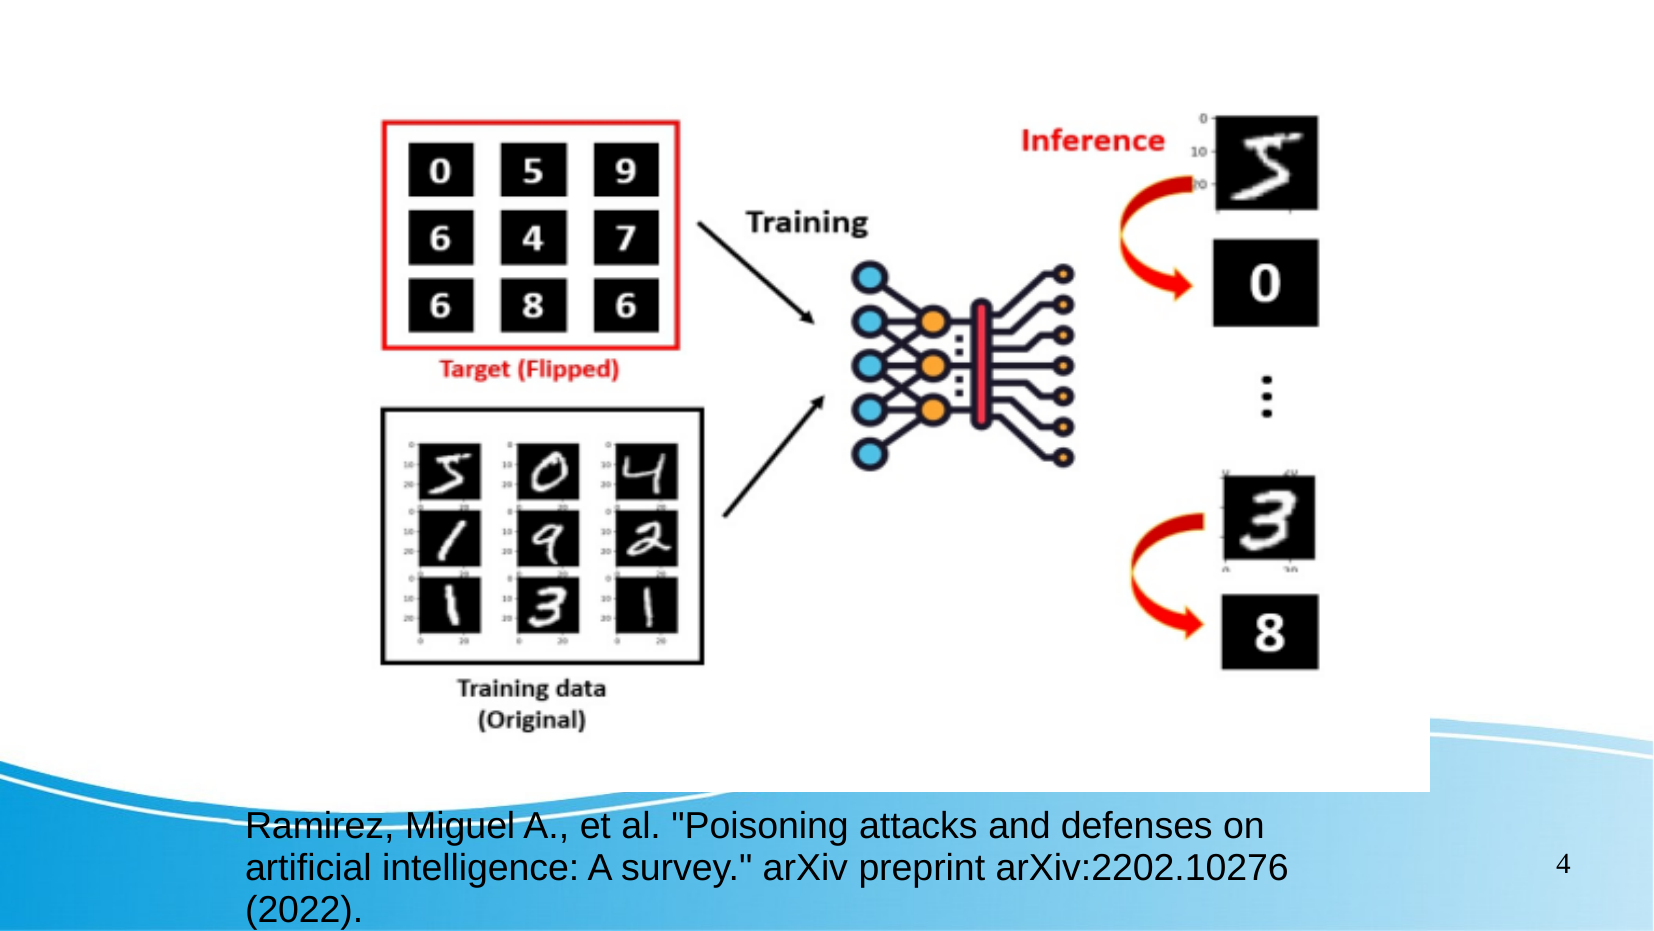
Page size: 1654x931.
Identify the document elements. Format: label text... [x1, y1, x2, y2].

picture [0, 23, 1654, 931]
text_box Ramirez, Miguel A., et al. "Poisoning attacks and defenses on artificial intelligence: A survey." arXiv preprint arXiv:2202.10276 (2022). [230, 797, 1412, 931]
